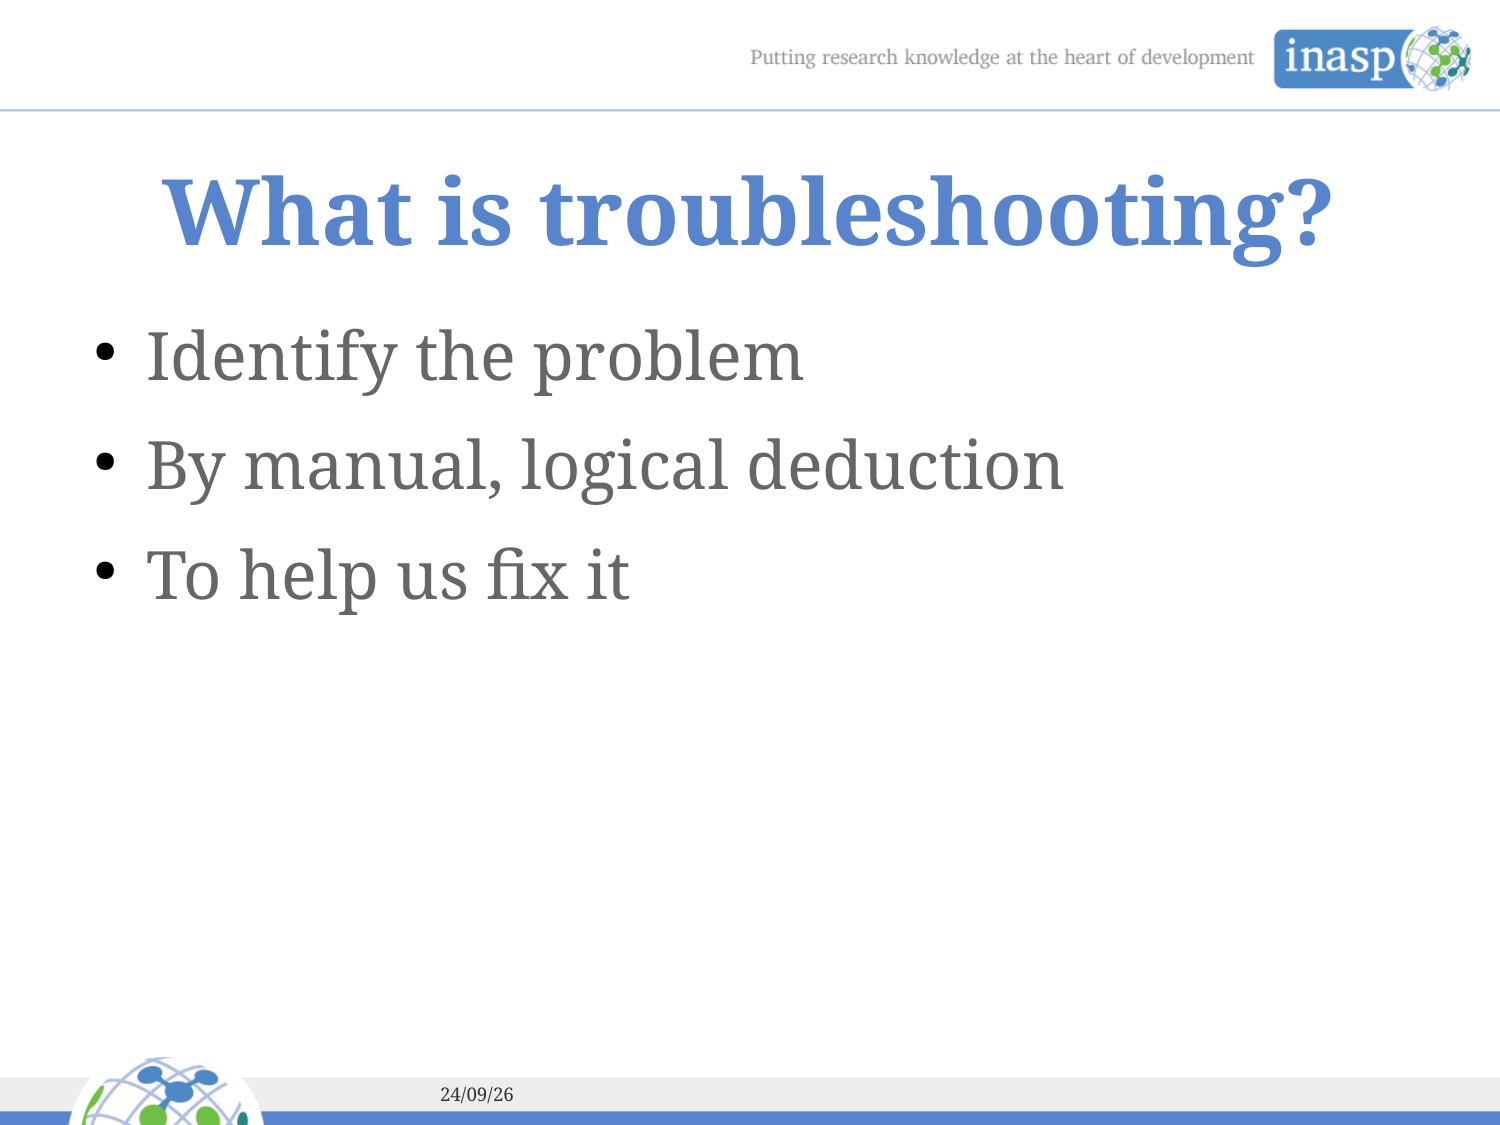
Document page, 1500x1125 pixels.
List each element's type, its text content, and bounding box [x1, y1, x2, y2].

list Identify the problem By manual, logical deduction To help us fix it [75, 313, 1426, 967]
picture [0, 0, 1500, 1125]
title What is troubleshooting? [75, 129, 1426, 313]
